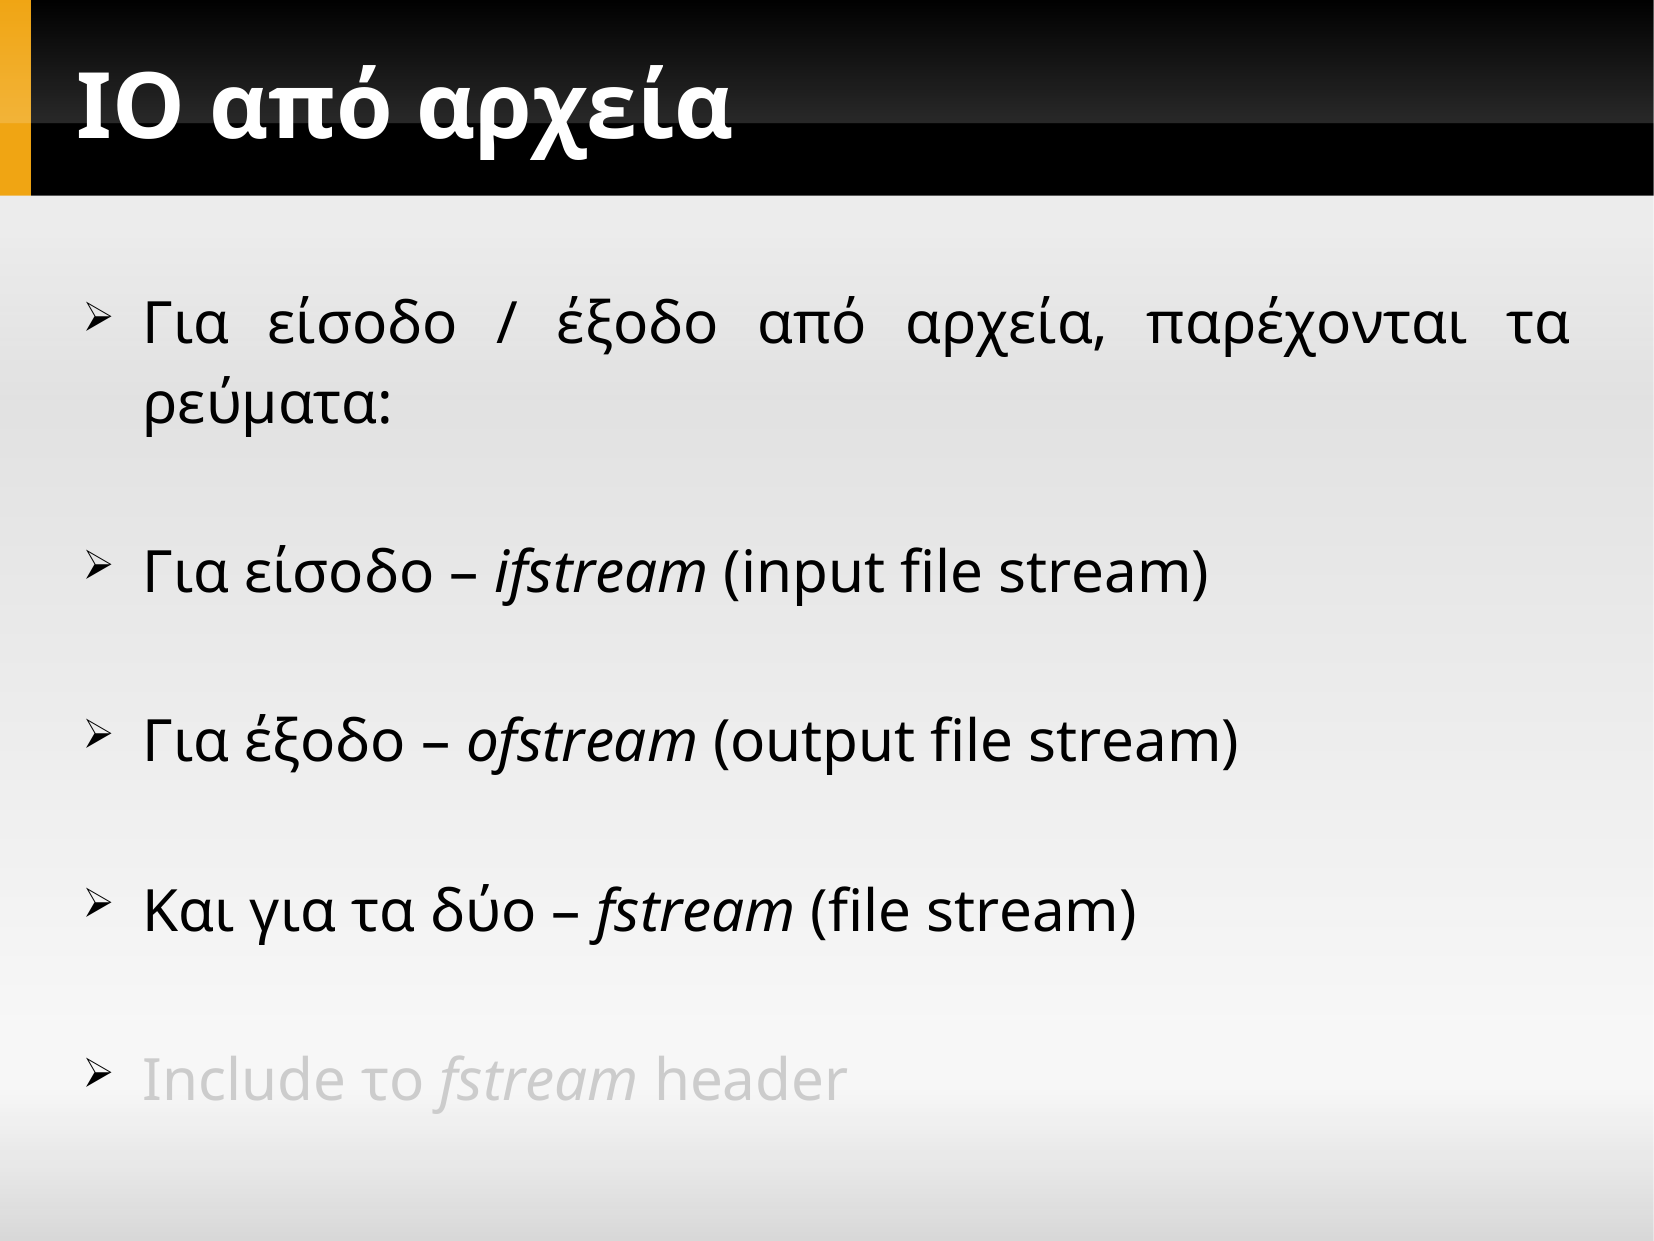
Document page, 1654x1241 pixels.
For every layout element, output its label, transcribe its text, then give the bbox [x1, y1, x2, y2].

title IO από αρχεία [76, 0, 1565, 208]
picture [0, 0, 1654, 1241]
subtitle Για είσοδο / έξοδο από αρχεία, παρέχονται τα ρεύματα: Για είσοδο – ifstream (input file stream) Για έξοδο – ofstream (output file stream) Και για τα δύο – fstream (file stream) Include το fstream header [82, 297, 1571, 1102]
